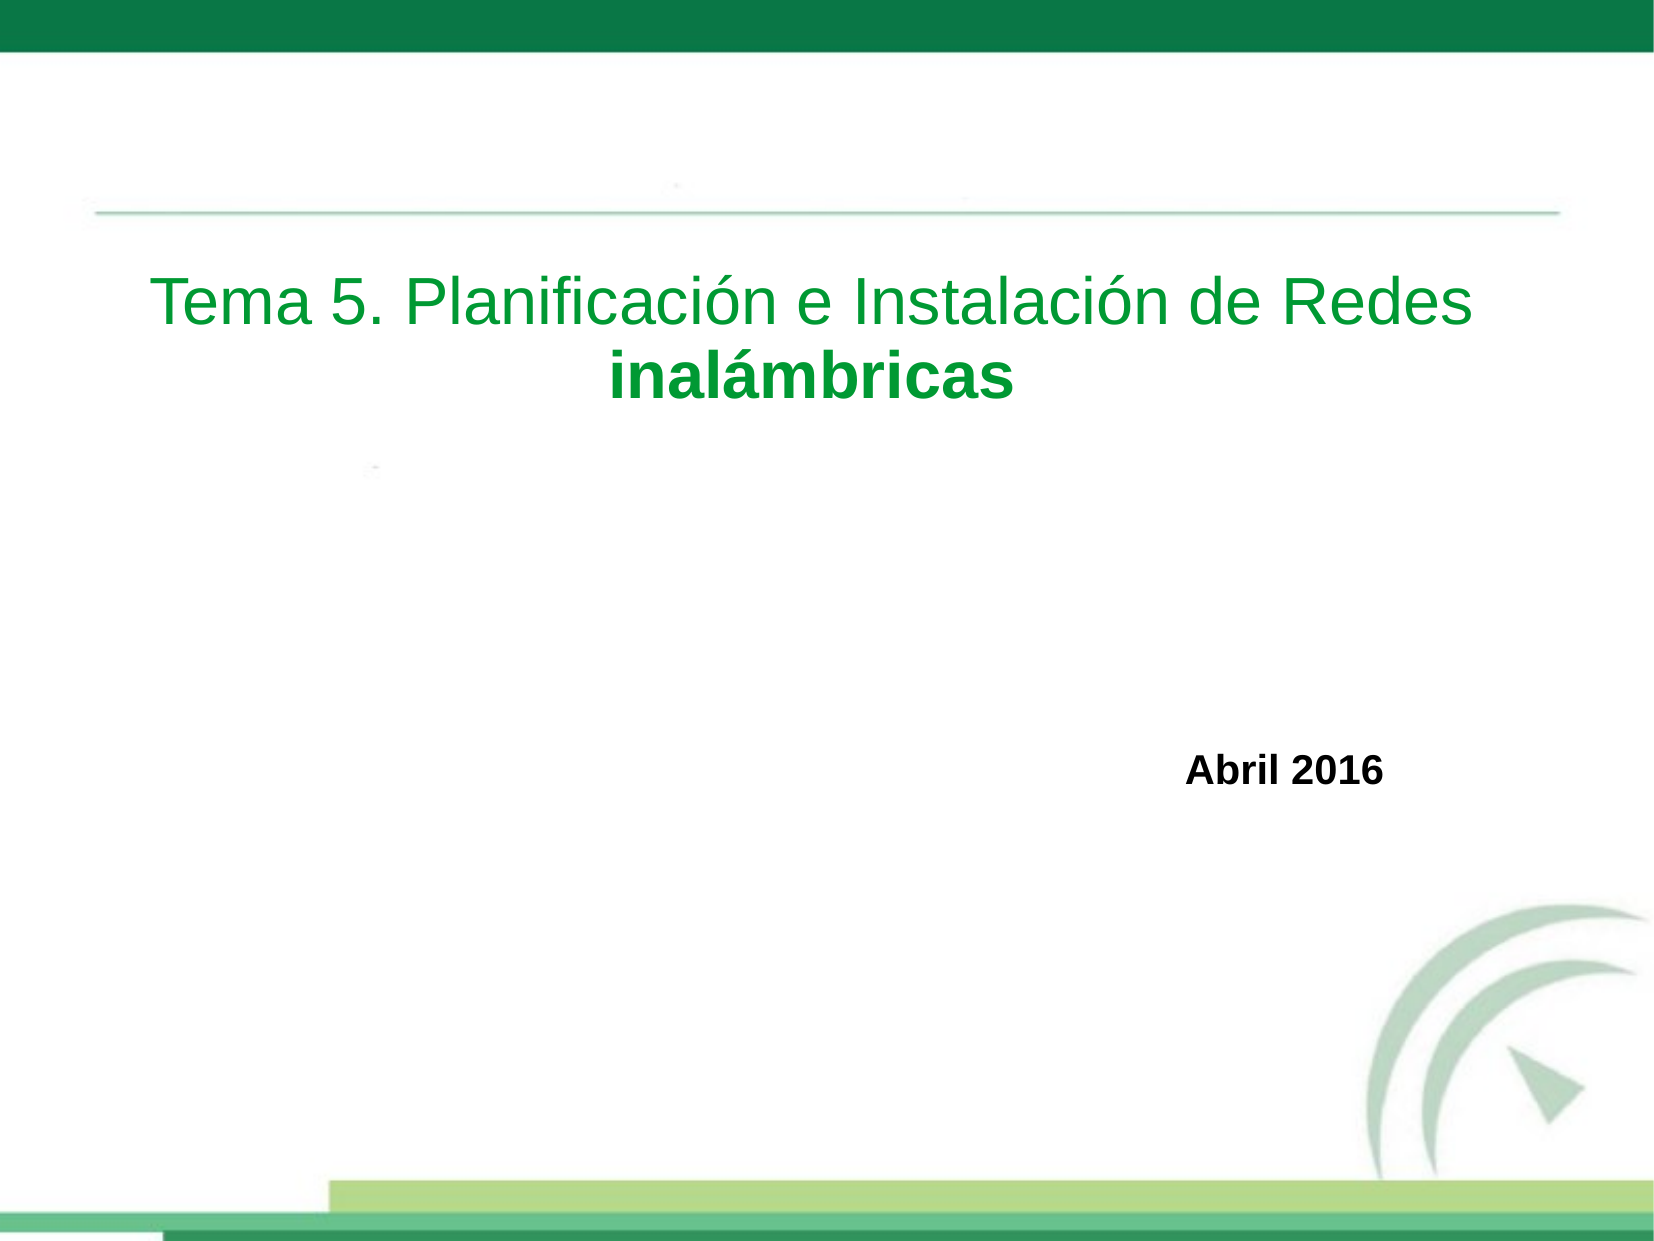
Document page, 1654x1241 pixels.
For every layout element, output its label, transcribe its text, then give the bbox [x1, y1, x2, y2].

picture [0, 0, 1654, 1241]
text_box Redes Locales Tema 5. Planificación e Instalación de Redes inalámbricas [59, 88, 1565, 496]
text_box Abril 2016 [944, 679, 1625, 1093]
